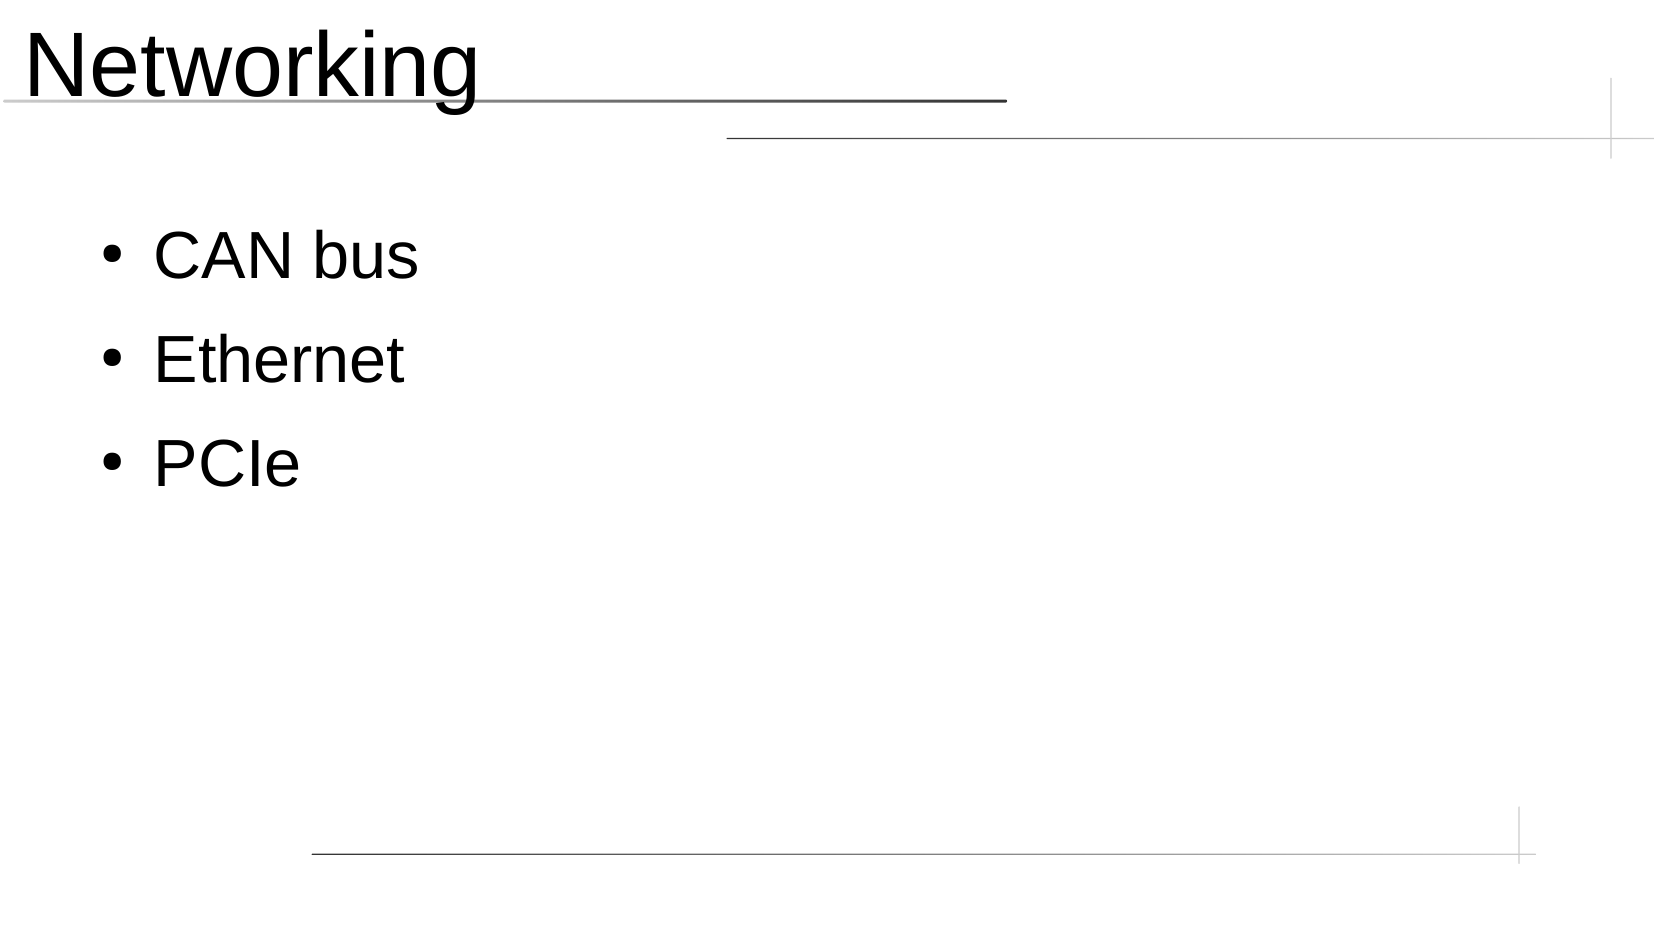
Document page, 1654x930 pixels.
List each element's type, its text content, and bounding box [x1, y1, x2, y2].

title Networking [23, 11, 1588, 119]
list CAN bus Ethernet PCIe [82, 217, 1571, 757]
